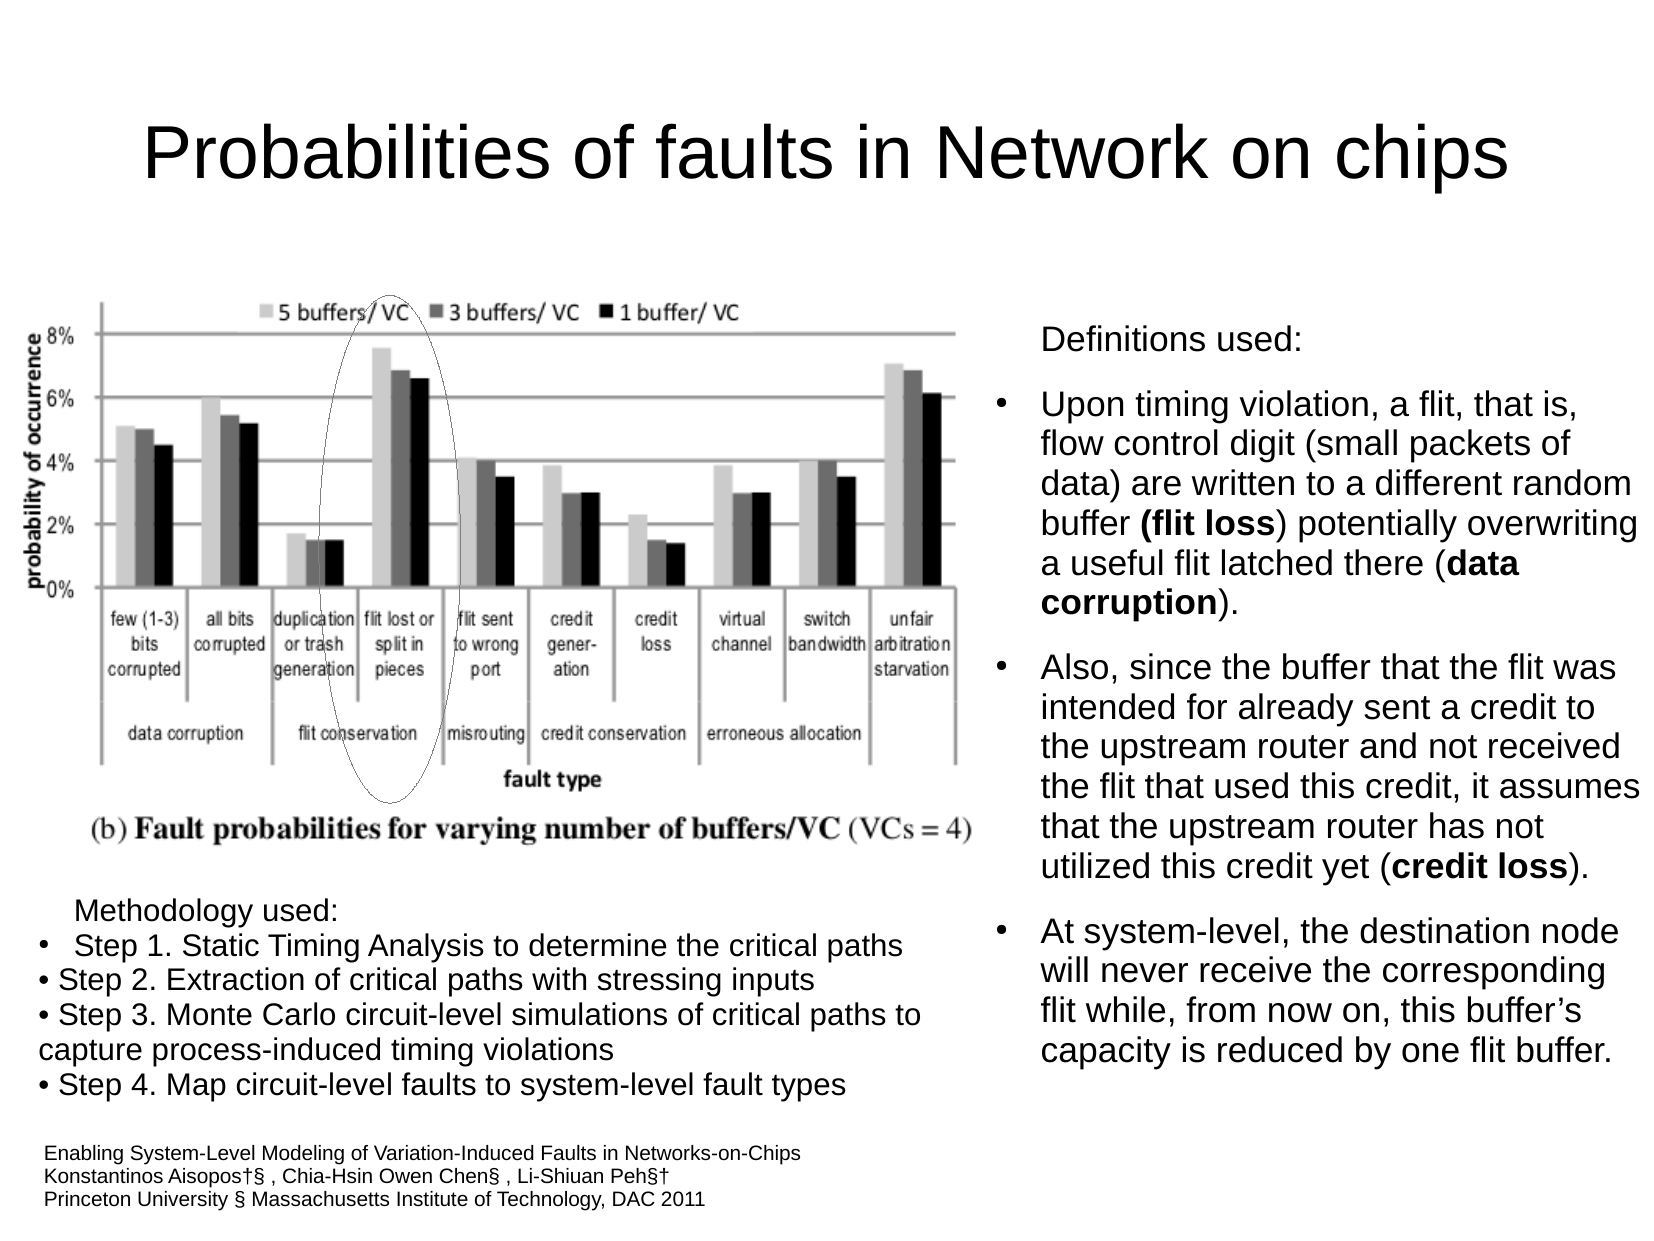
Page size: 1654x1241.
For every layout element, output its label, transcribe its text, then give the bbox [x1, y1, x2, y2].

picture [11, 283, 995, 856]
title Probabilities of faults in Network on chips [82, 49, 1571, 257]
list Definitions used: Upon timing violation, a flit, that is, flow control digit (small packets of data) are written to a different random buffer (flit loss) potentially overwriting a useful flit latched there (data corruption). Also, since the buffer that the flit was intended for already sent a credit to the upstream router and not received the flit that used this credit, it assumes that the upstream router has not utilized this credit yet (credit loss). At system-level, the destination node will never receive the corresponding flit while, from now on, this buffer’s capacity is reduced by one flit buffer. [980, 318, 1642, 1107]
text_box Methodology used: Step 1. Static Timing Analysis to determine the critical paths • Step 2. Extraction of critical paths with stressing inputs • Step 3. Monte Carlo circuit-level simulations of critical paths to capture process-induced timing violations • Step 4. Map circuit-level faults to system-level fault types [23, 885, 1028, 1111]
text_box Enabling System-Level Modeling of Variation-Induced Faults in Networks-on-Chips Konstantinos Aisopos†§ , Chia-Hsin Owen Chen§ , Li-Shiuan Peh§† Princeton University § Massachusetts Institute of Technology, DAC 2011 [29, 1133, 1170, 1229]
